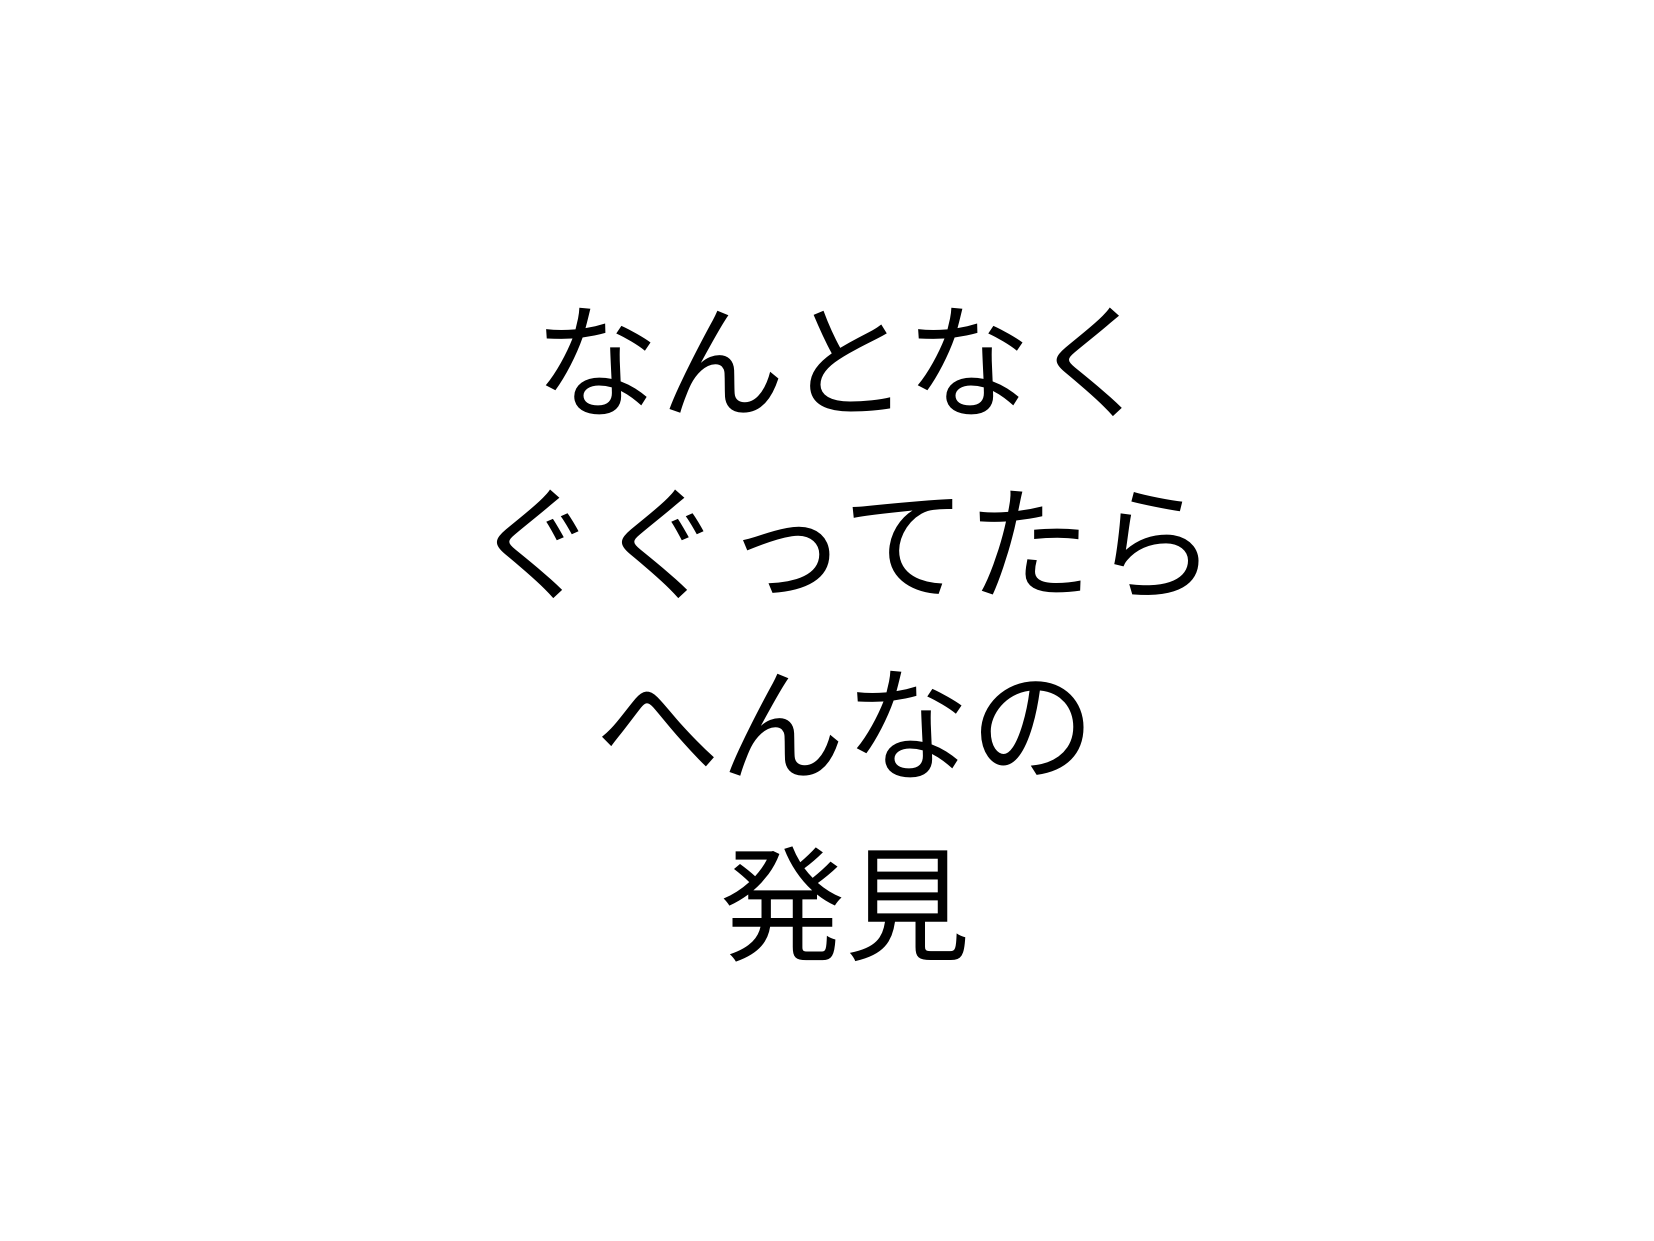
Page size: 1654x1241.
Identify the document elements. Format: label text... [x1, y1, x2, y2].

list なんとなく ぐぐってたら へんなの 発見 [82, 59, 1538, 1193]
